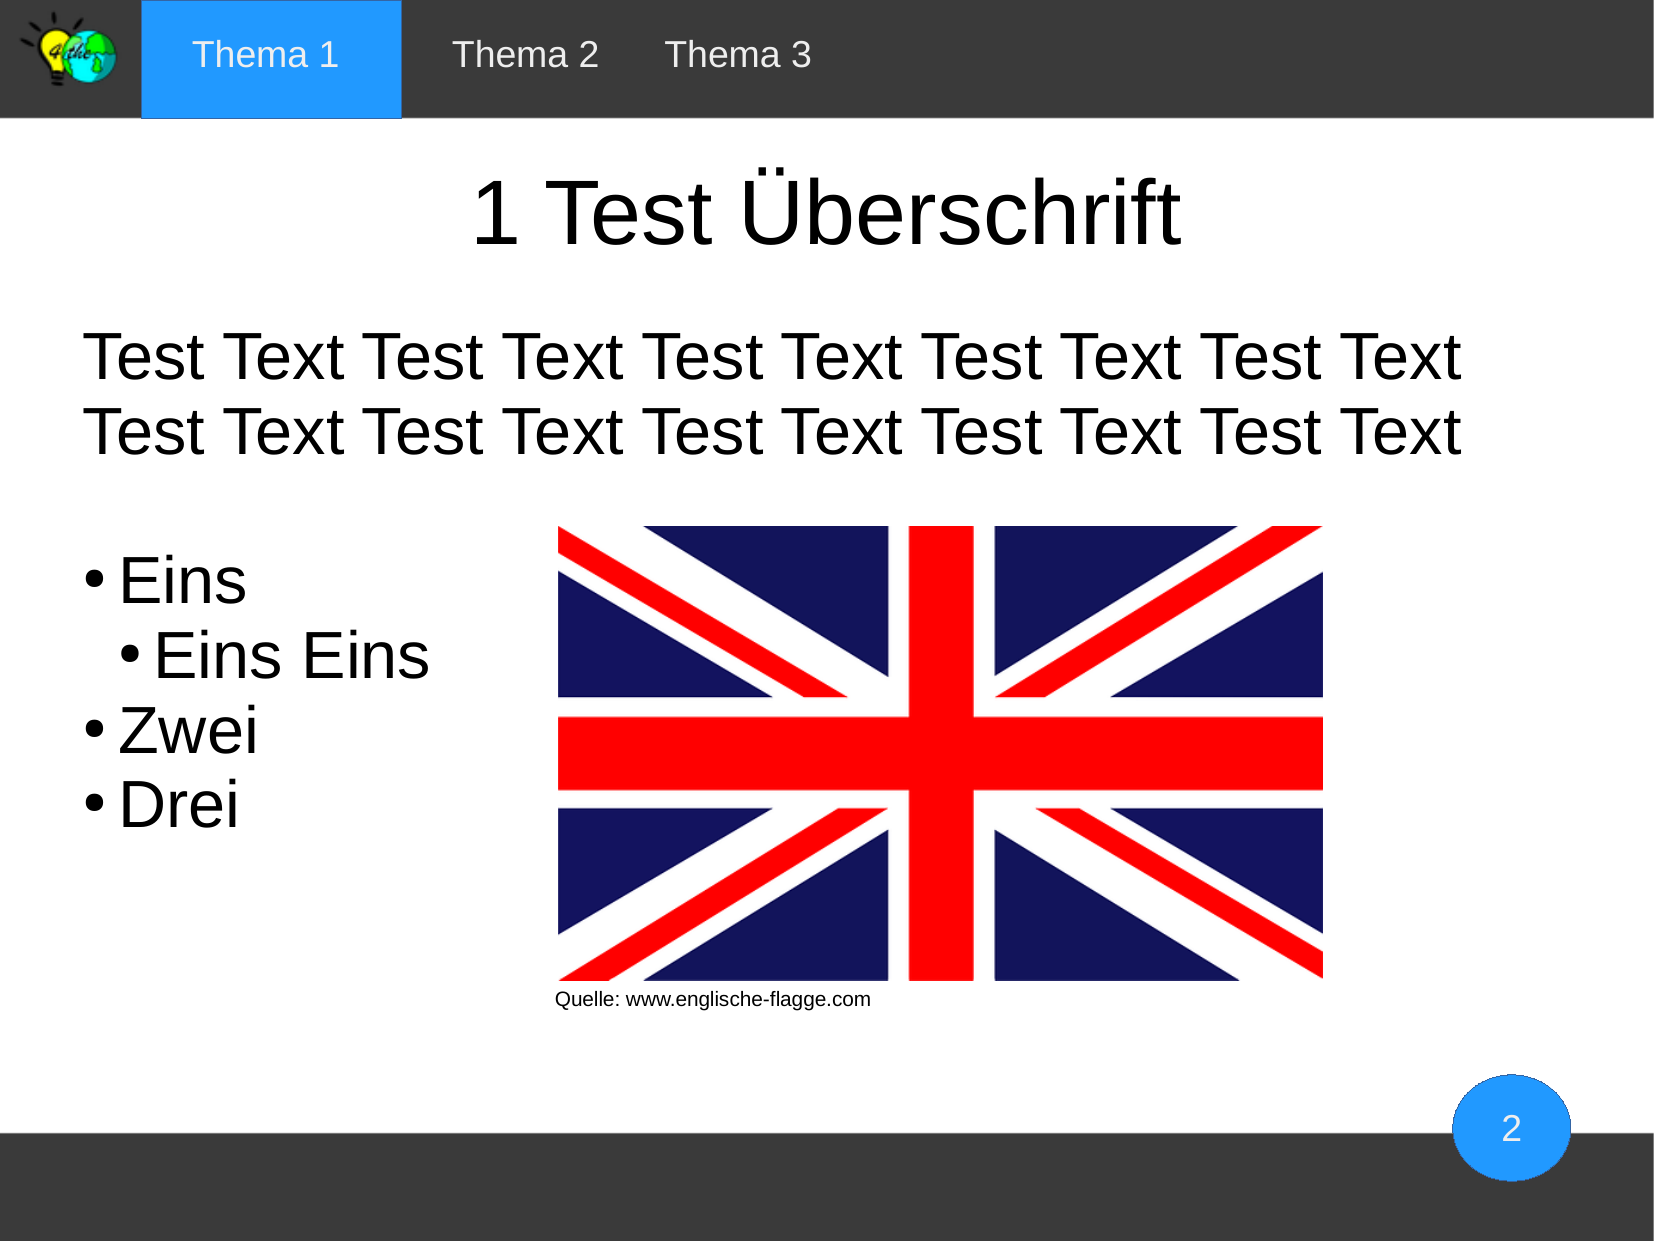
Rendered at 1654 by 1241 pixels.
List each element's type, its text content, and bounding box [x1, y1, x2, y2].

text_box Thema 3 [649, 25, 828, 83]
text_box [141, 0, 402, 119]
text_box 2 [1452, 1099, 1571, 1182]
text_box Thema 1 [177, 25, 355, 83]
text_box Quelle: www.englische-flagge.com [540, 980, 887, 1019]
subtitle Test Text Test Text Test Text Test Text Test Text Test Text Test Text Test Text Test Text Test Text Eins Eins Eins Zwei Drei [82, 318, 1571, 1099]
picture [0, 0, 1654, 1241]
title 1 Test Überschrift [82, 129, 1571, 296]
text_box Thema 2 [437, 25, 615, 83]
